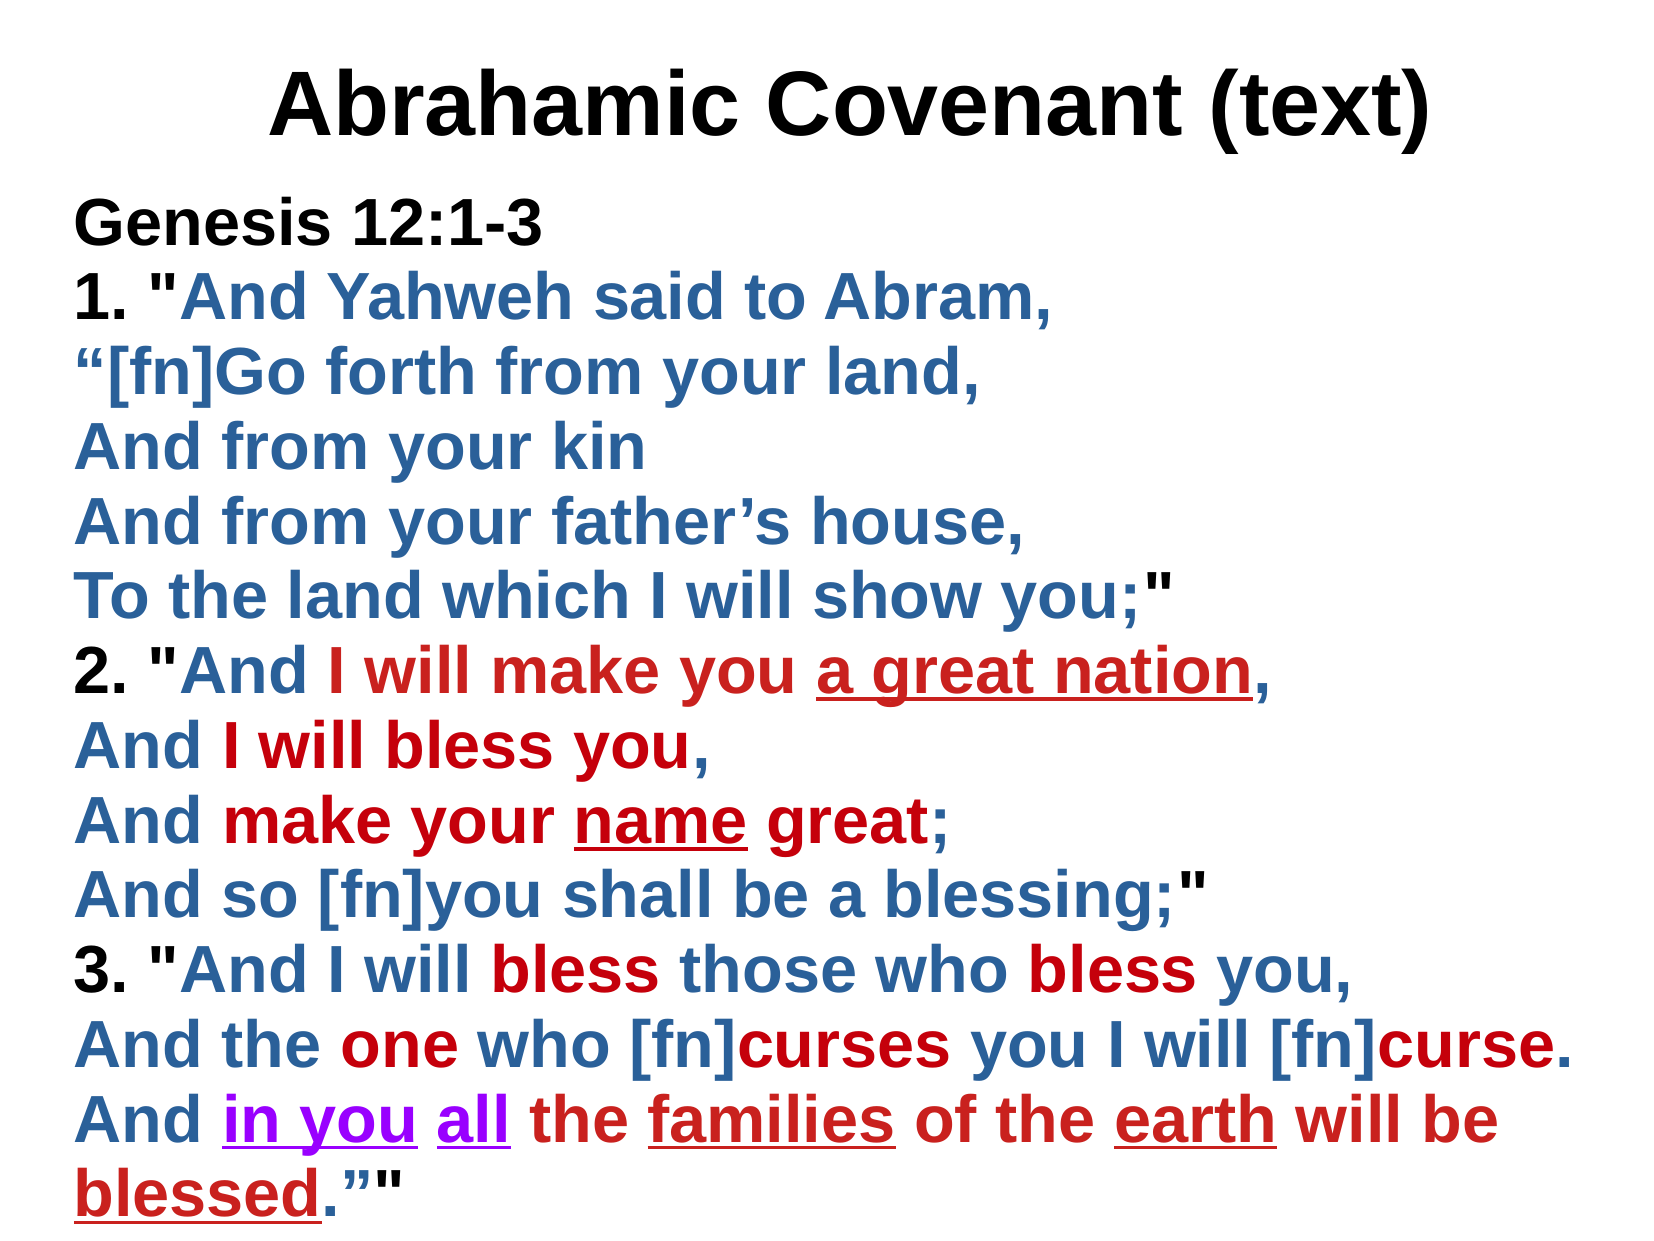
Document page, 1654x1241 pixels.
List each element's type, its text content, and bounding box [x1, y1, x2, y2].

text_box Genesis 12:1-3 1. "And Yahweh said to Abram, “[fn]Go forth from your land, And from your kin And from your father’s house, To the land which I will show you;" 2. "And I will make you a great nation, And I will bless you, And make your name great; And so [fn]you shall be a blessing;" 3. "And I will bless those who bless you, And the one who [fn]curses you I will [fn]curse. And in you all the families of the earth will be blessed.”" [59, 177, 1654, 1241]
text_box Abrahamic Covenant (text) [106, 0, 1595, 177]
